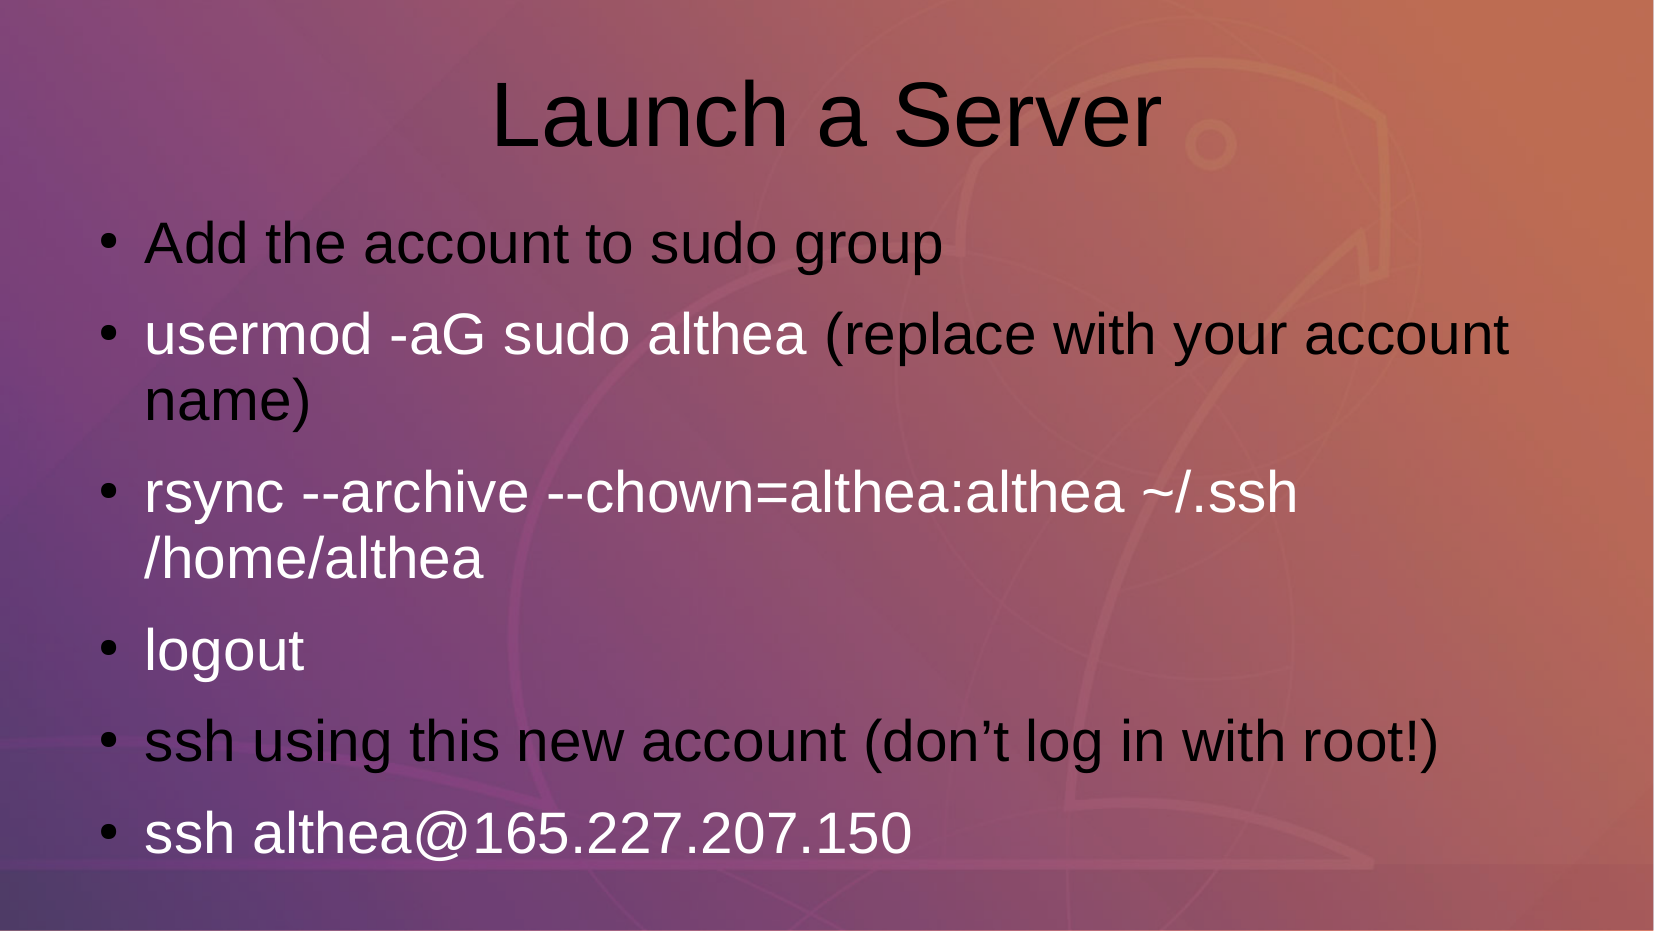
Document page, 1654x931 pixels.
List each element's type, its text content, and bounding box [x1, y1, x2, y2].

title Launch a Server [82, 37, 1571, 193]
list Add the account to sudo group usermod -aG sudo althea (replace with your account name) rsync --archive --chown=althea:althea ~/.ssh /home/althea logout ssh using this new account (don’t log in with root!) ssh althea@165.227.207.150 [82, 210, 1571, 871]
